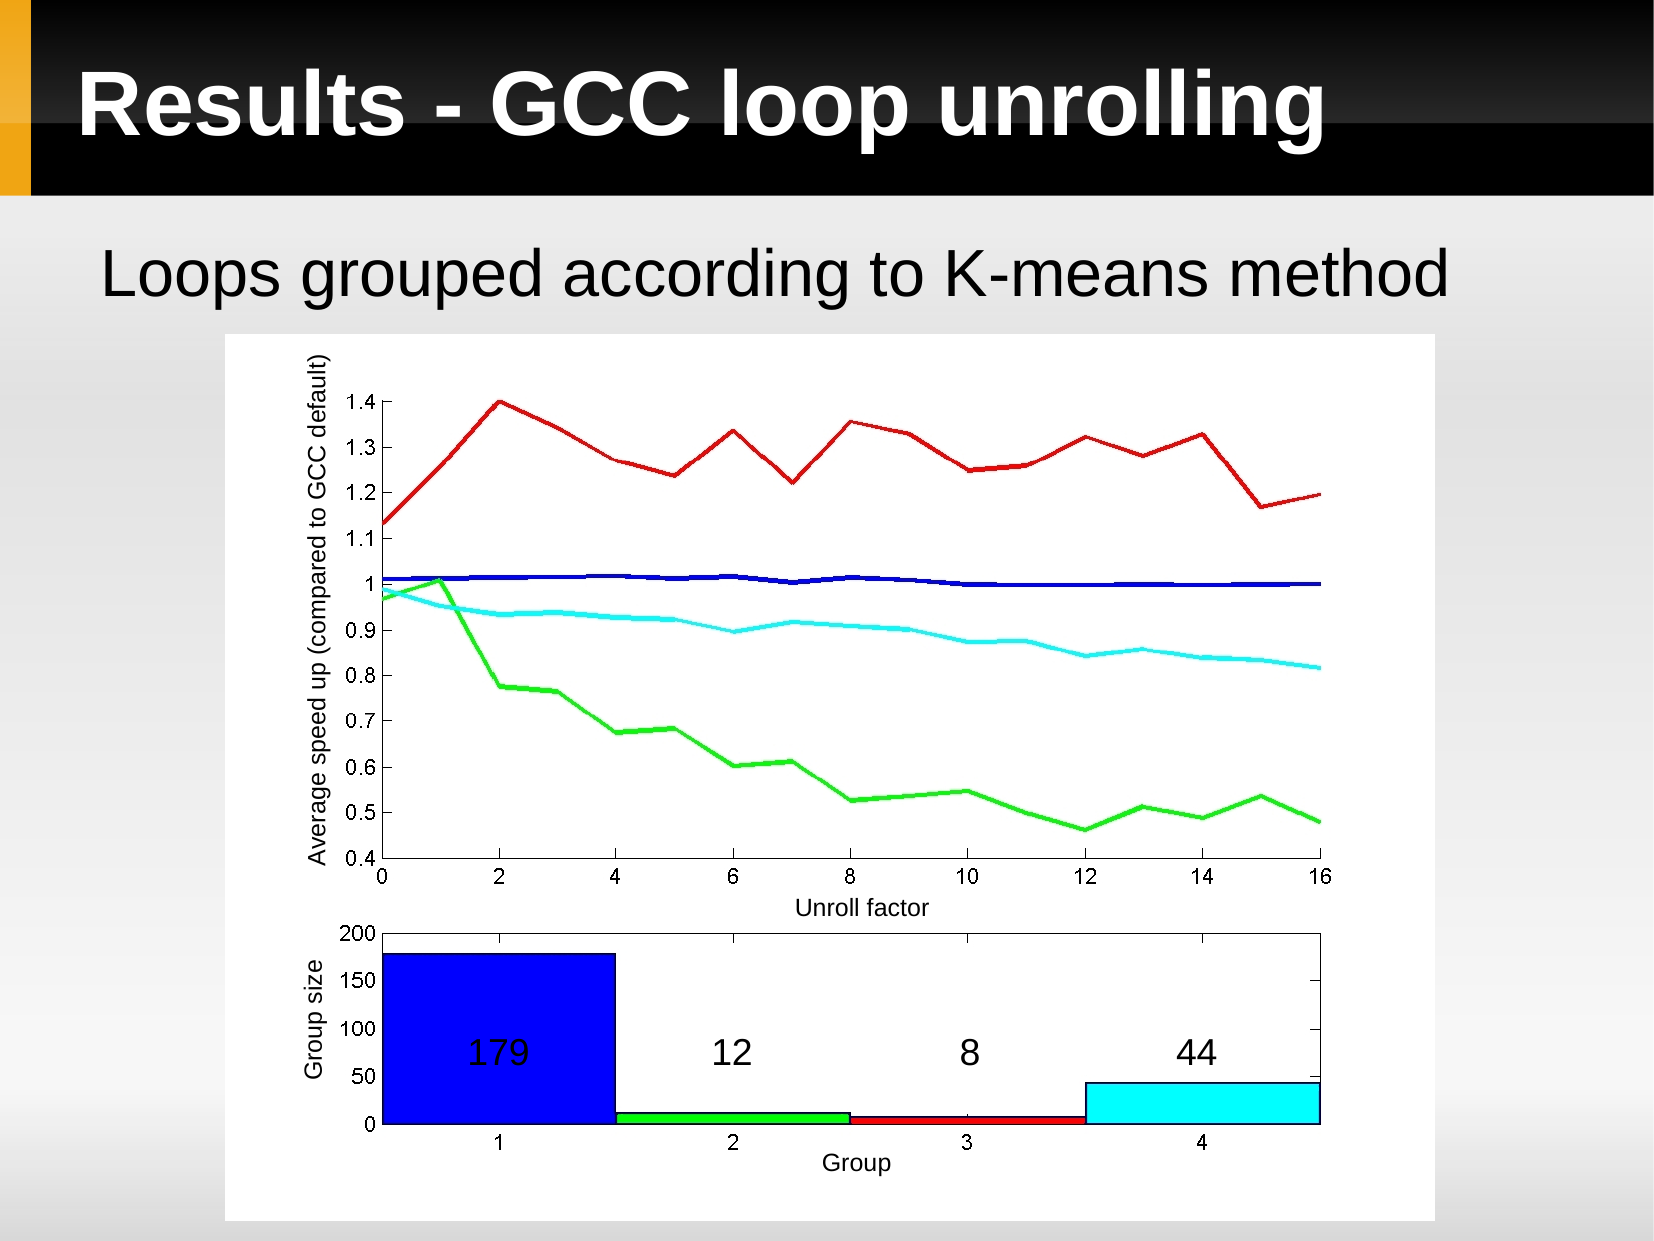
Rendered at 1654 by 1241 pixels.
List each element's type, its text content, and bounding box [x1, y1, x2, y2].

picture [0, 0, 1654, 1241]
list Loops grouped according to K-means method [82, 236, 1571, 1094]
text_box Unroll factor [780, 885, 945, 929]
text_box Average speed up (compared to GCC default) [295, 339, 339, 881]
title Results - GCC loop unrolling [76, 0, 1565, 208]
text_box 12 [696, 1023, 768, 1081]
text_box Group size [291, 944, 335, 1096]
text_box 44 [1161, 1023, 1233, 1081]
text_box 8 [944, 1023, 996, 1081]
text_box 179 [452, 1023, 545, 1081]
text_box Group [807, 1141, 907, 1185]
